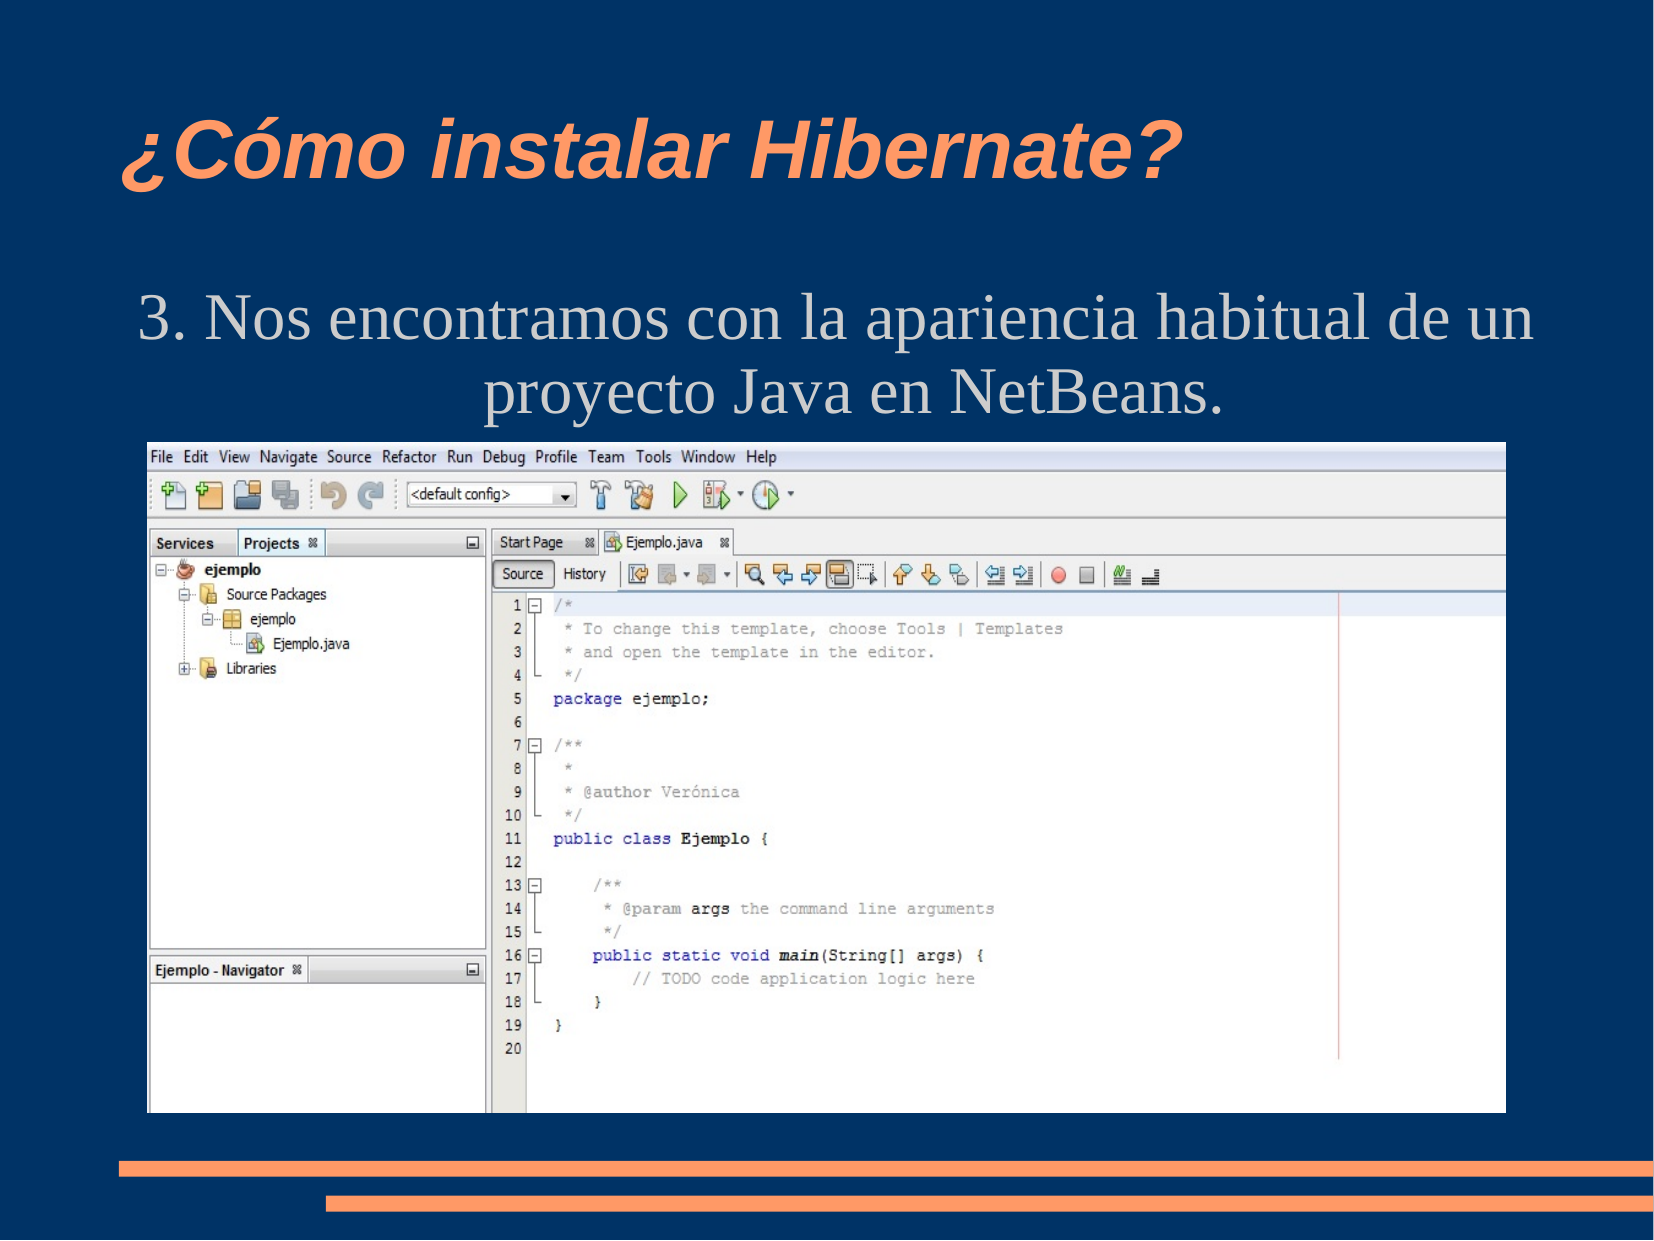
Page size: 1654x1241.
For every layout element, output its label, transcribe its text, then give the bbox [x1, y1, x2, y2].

picture [147, 442, 1506, 1113]
title ¿Cómo instalar Hibernate? [121, 53, 1534, 246]
subtitle 3. Nos encontramos con la apariencia habitual de un proyecto Java en NetBeans. [118, 279, 1558, 502]
